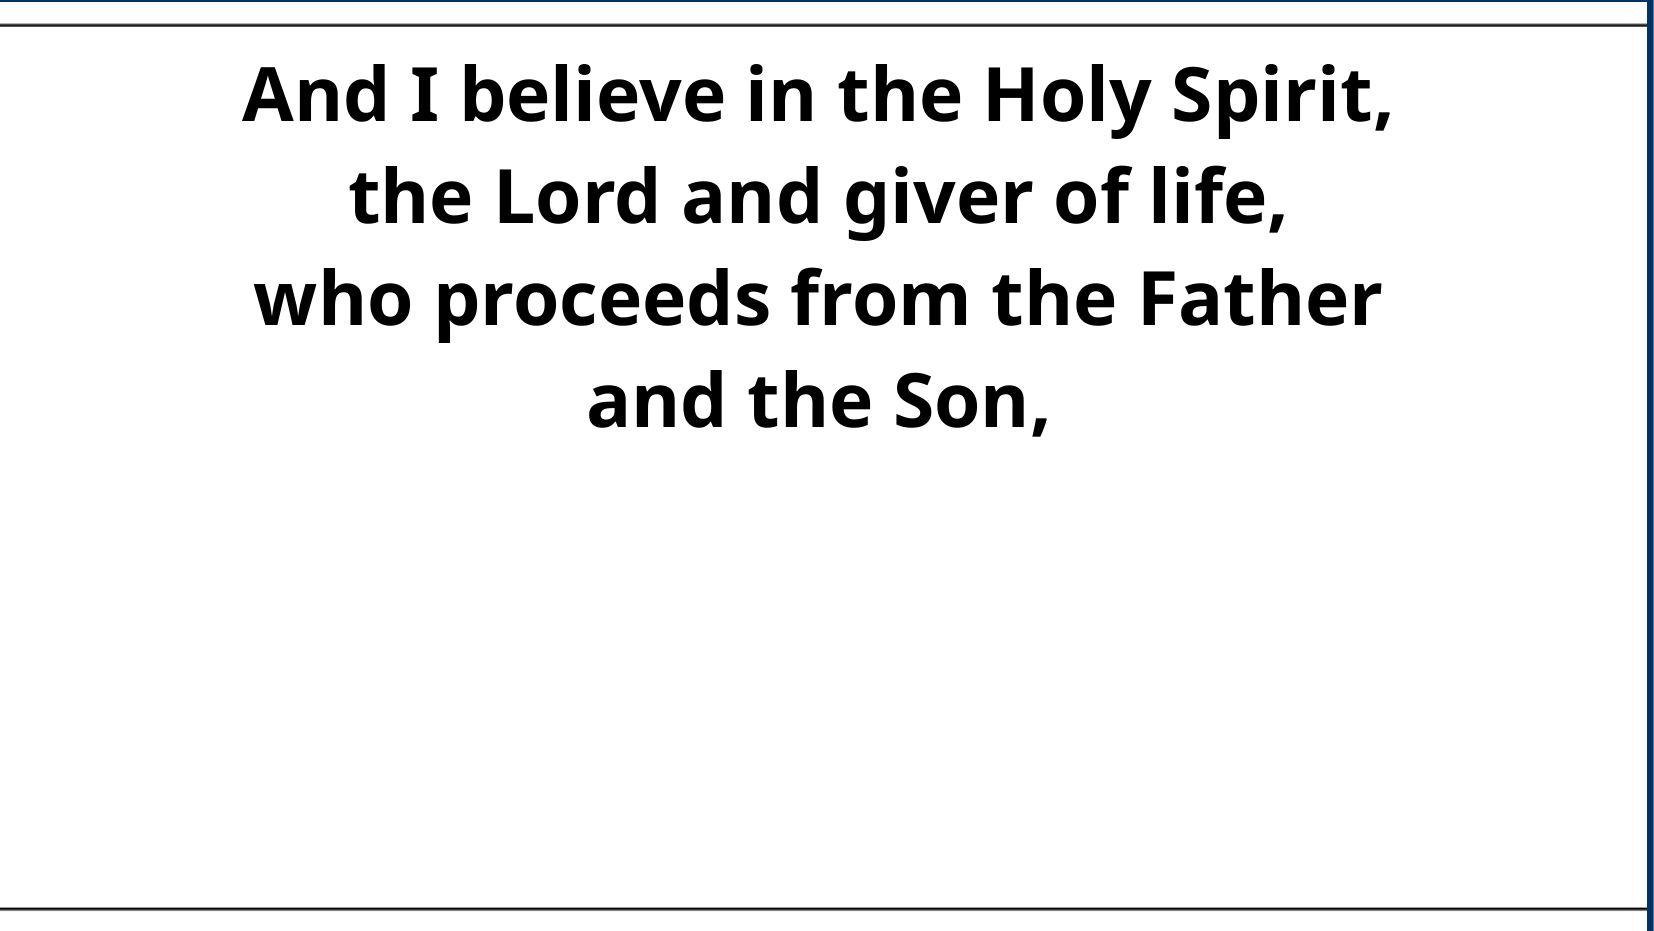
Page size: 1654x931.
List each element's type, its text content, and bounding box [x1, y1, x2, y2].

text_box And I believe in the Holy Spirit, the Lord and giver of life, who proceeds from the Father and the Son, [46, 33, 1592, 448]
picture [0, 0, 1654, 931]
